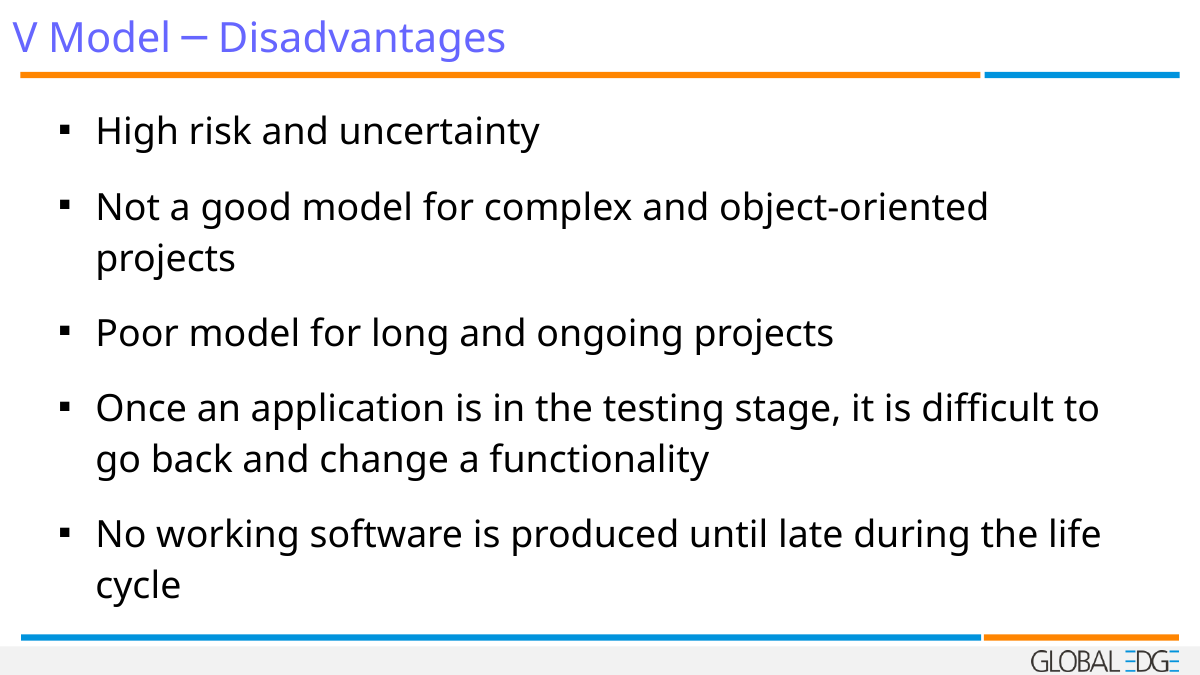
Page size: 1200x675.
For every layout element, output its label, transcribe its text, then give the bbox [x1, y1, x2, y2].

picture [1031, 650, 1179, 672]
title V Model ─ Disadvantages [12, 9, 1088, 63]
subtitle High risk and uncertainty Not a good model for complex and object-oriented projects Poor model for long and ongoing projects Once an application is in the testing stage, it is difficult to go back and change a functionality No working software is produced until late during the life cycle [60, 104, 1141, 554]
